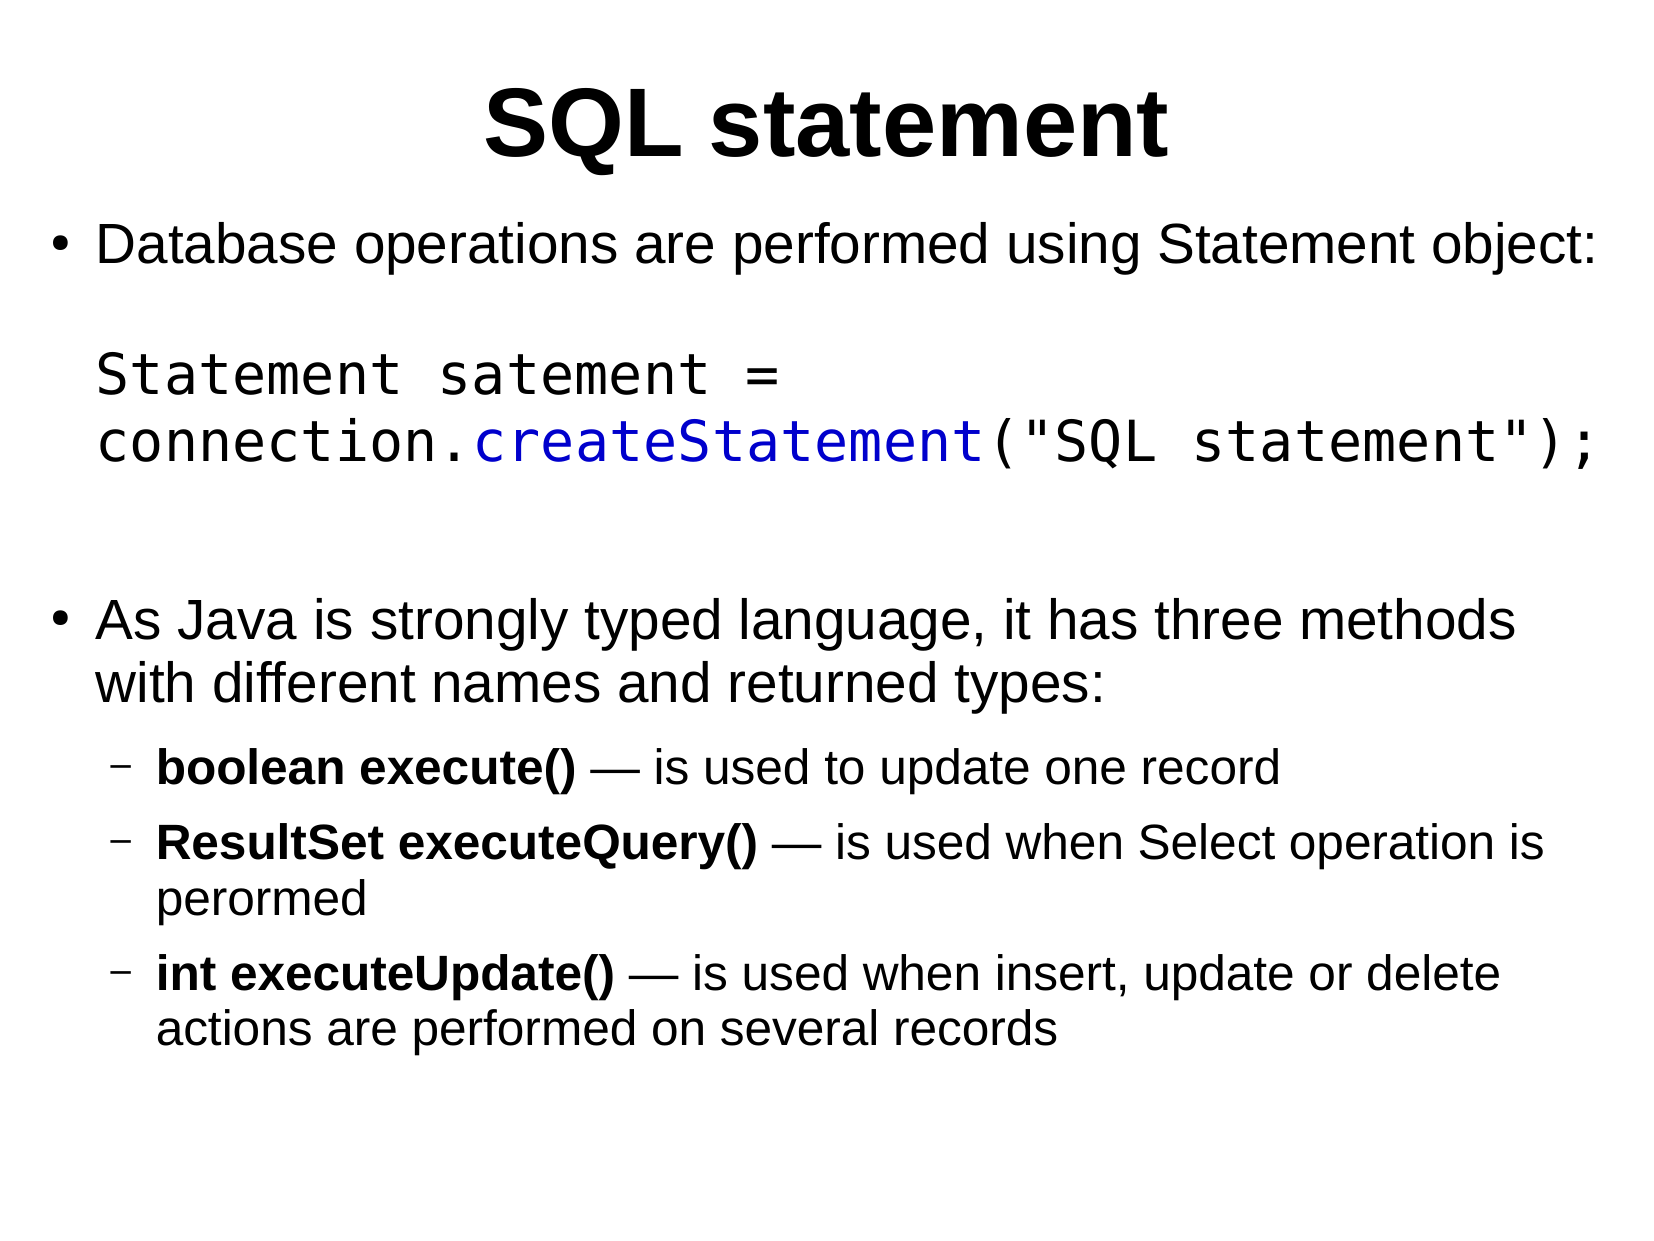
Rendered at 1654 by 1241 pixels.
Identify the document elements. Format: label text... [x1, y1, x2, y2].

title SQL statement [82, 49, 1571, 196]
list Database operations are performed using Statement object: Statement satement = connection.createStatement("SQL statement"); As Java is strongly typed language, it has three methods with different names and returned types: boolean execute() — is used to update one record ResultSet executeQuery() — is used when Select operation is perormed int executeUpdate() — is used when insert, update or delete actions are performed on several records [35, 212, 1607, 1170]
